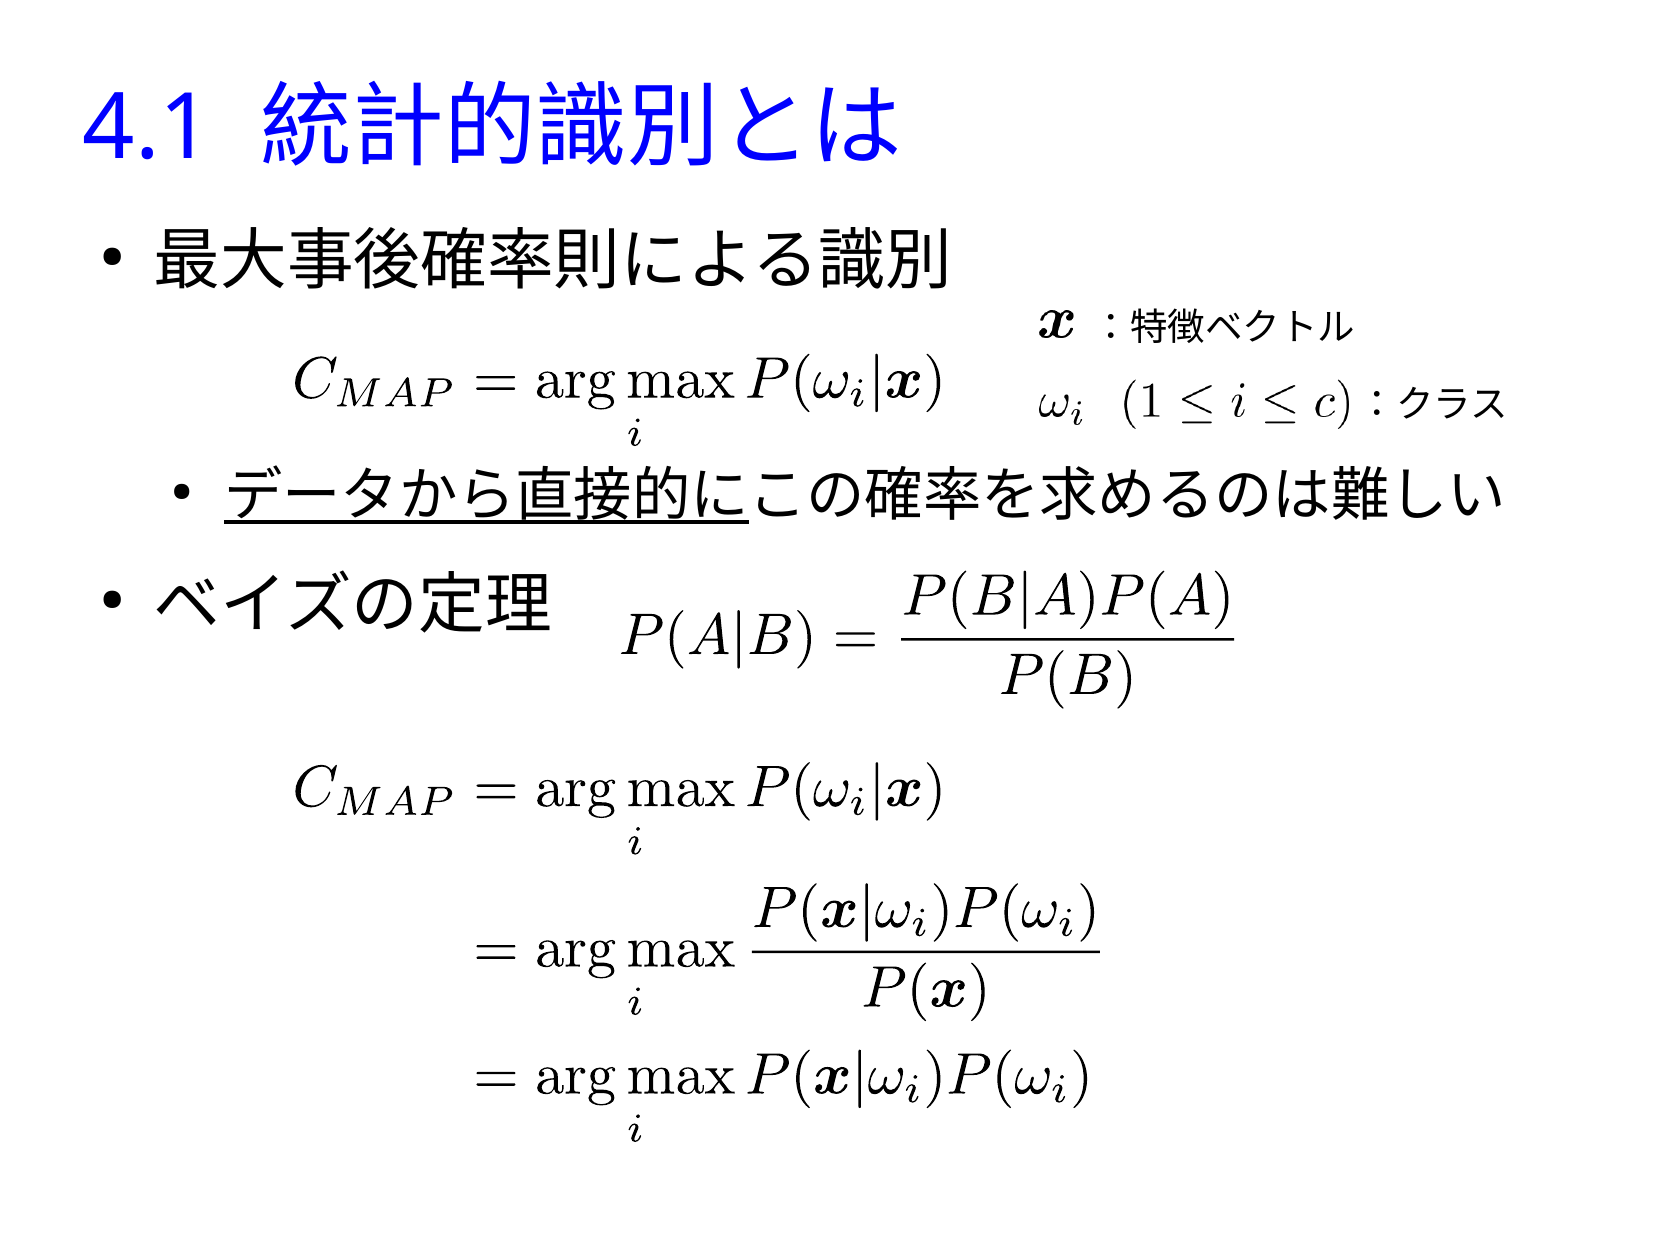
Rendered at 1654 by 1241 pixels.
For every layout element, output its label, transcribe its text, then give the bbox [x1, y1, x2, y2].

text_box [292, 353, 946, 447]
title 4.1 統計的識別とは [82, 49, 1571, 198]
text_box [618, 570, 1235, 709]
text_box [292, 762, 1100, 1143]
text_box ：特徴ベクトル [1077, 289, 1371, 361]
list 最大事後確率則による識別 データから直接的にこの確率を求めるのは難しい ベイズの定理 [82, 212, 1571, 1010]
picture [1039, 379, 1349, 429]
text_box ：クラス [1343, 366, 1524, 438]
picture [1039, 310, 1074, 338]
